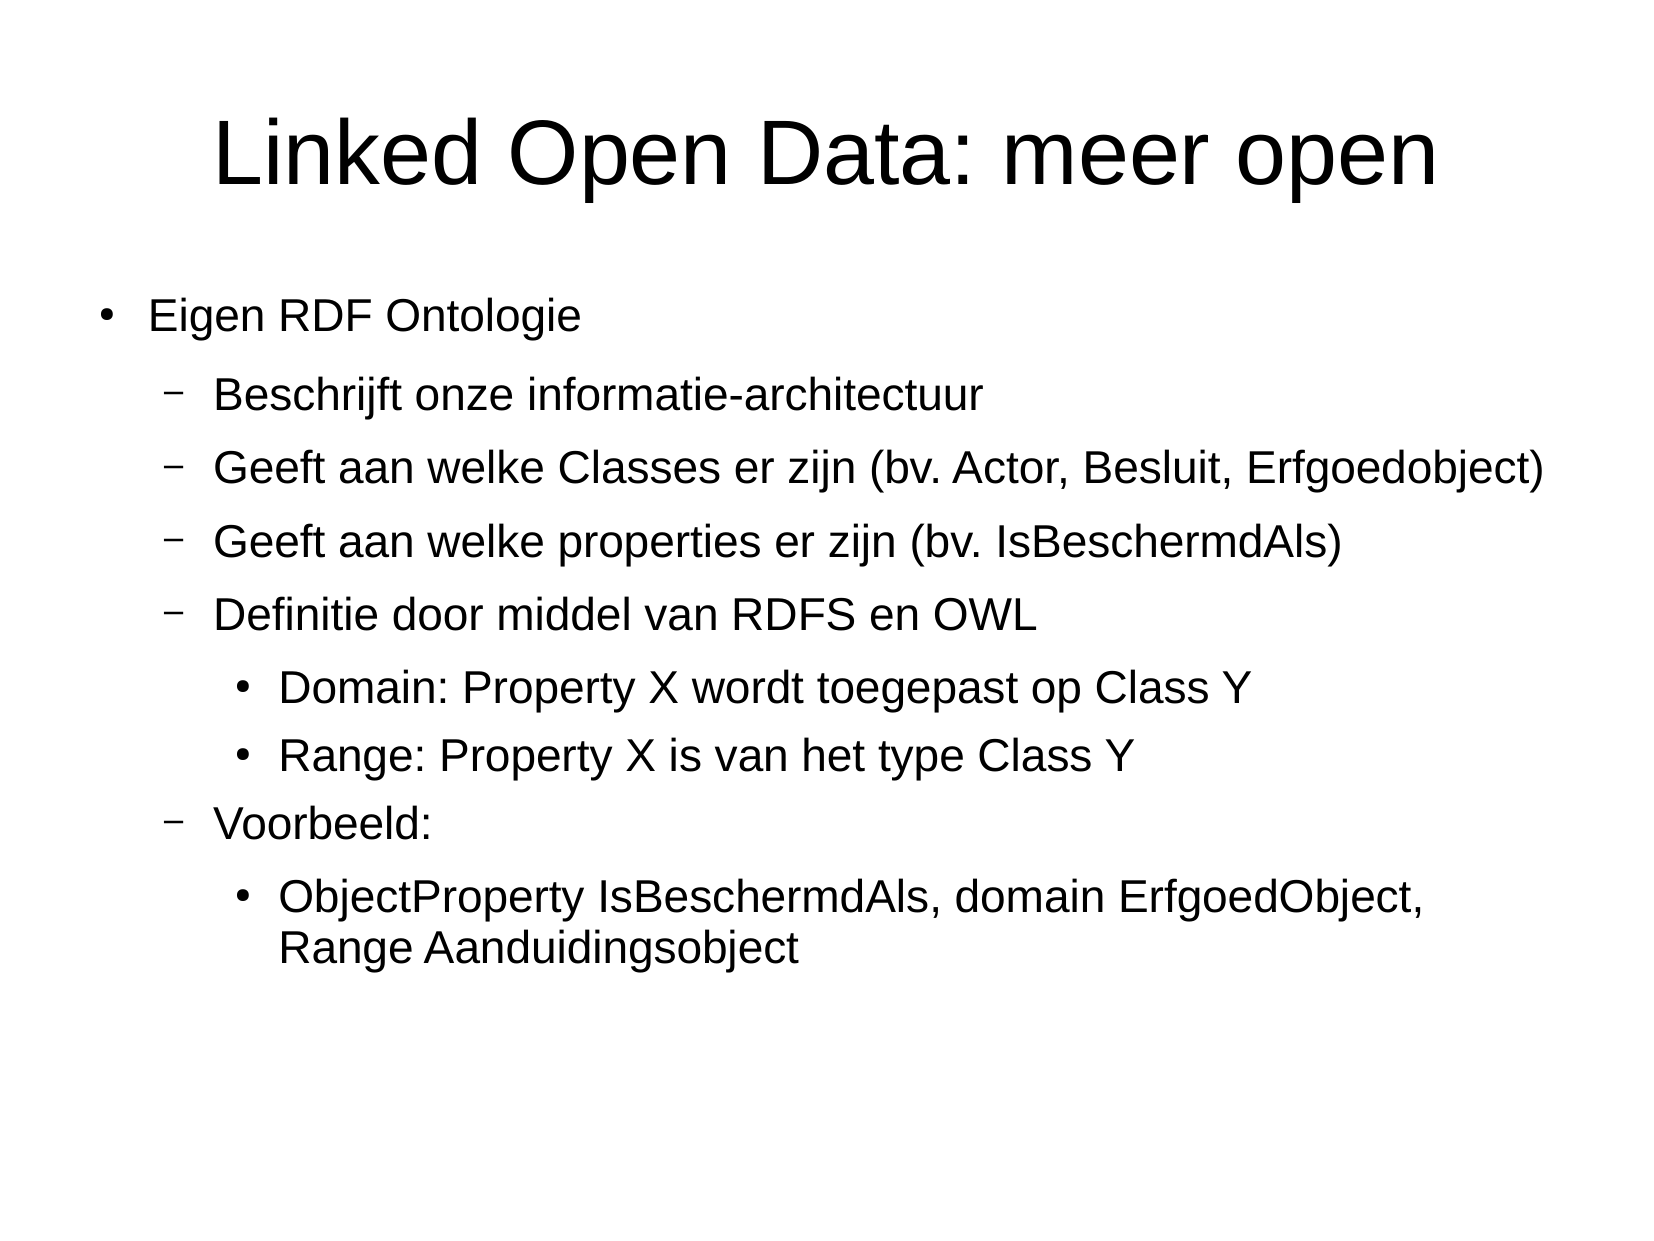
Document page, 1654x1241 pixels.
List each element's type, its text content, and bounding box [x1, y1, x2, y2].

title Linked Open Data: meer open [82, 49, 1571, 257]
list Eigen RDF Ontologie Beschrijft onze informatie-architectuur Geeft aan welke Classes er zijn (bv. Actor, Besluit, Erfgoedobject) Geeft aan welke properties er zijn (bv. IsBeschermdAls) Definitie door middel van RDFS en OWL Domain: Property X wordt toegepast op Class Y Range: Property X is van het type Class Y Voorbeeld: ObjectProperty IsBeschermdAls, domain ErfgoedObject, Range Aanduidingsobject [82, 290, 1571, 1010]
